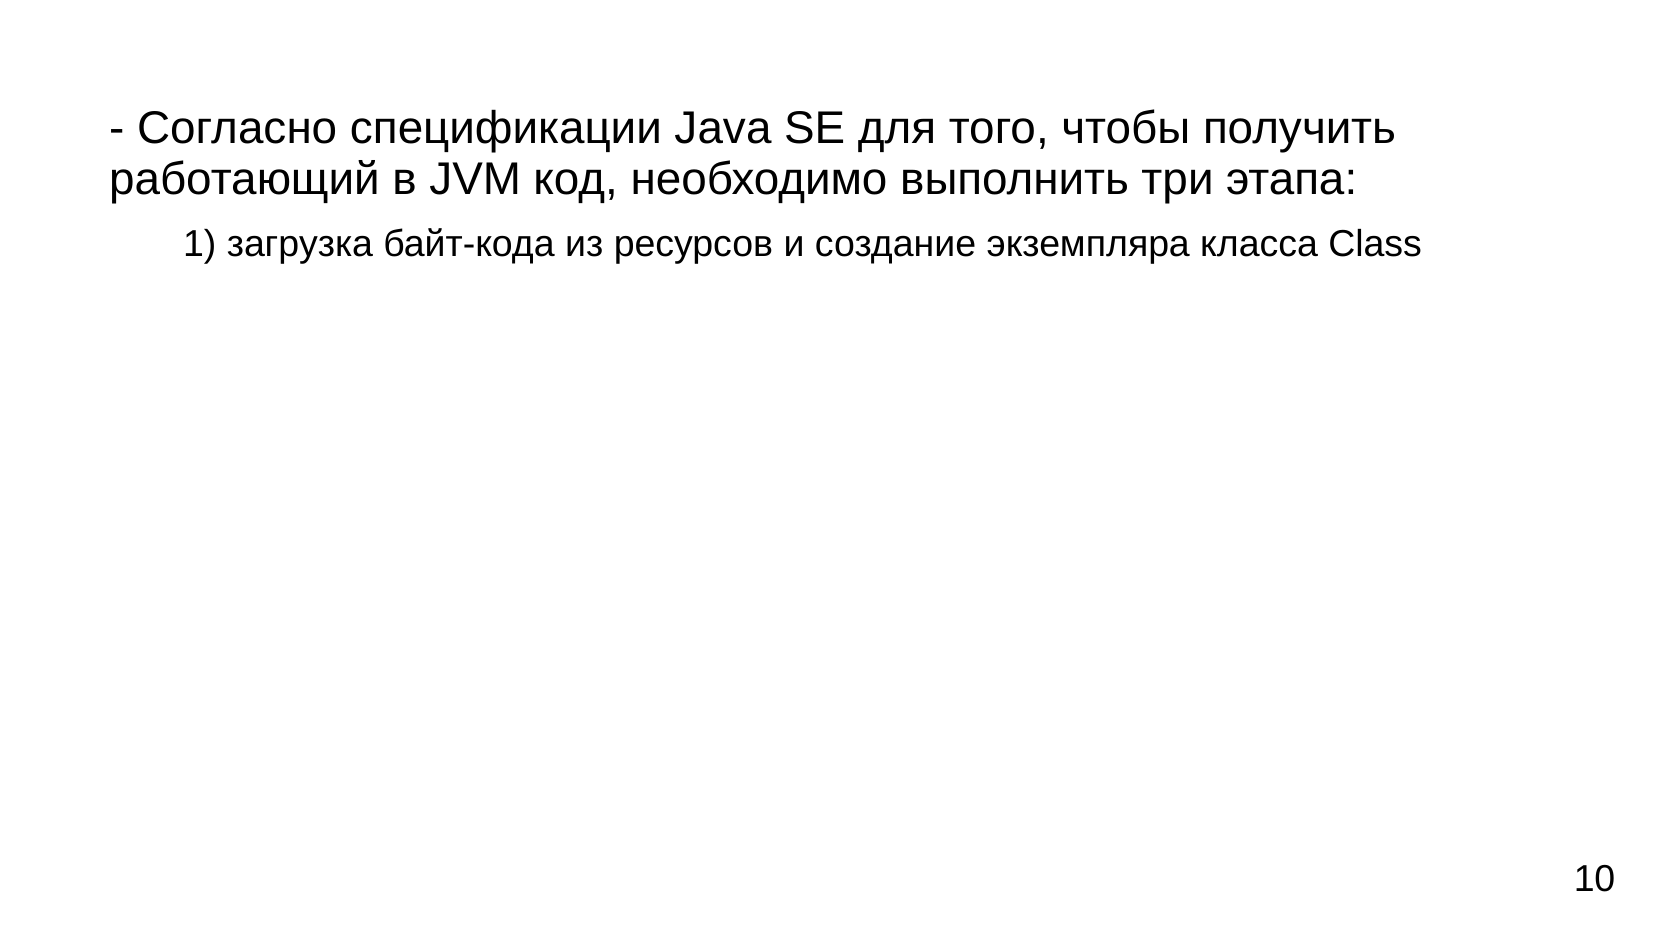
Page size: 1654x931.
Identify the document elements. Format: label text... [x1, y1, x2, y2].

text_box - Согласно спецификации Java SE для того, чтобы получить работающий в JVM код, необходимо выполнить три этапа: 1) загрузка байт-кода из ресурсов и создание экземпляра класса Class [94, 94, 1548, 829]
text_box 10 [1559, 850, 1642, 908]
